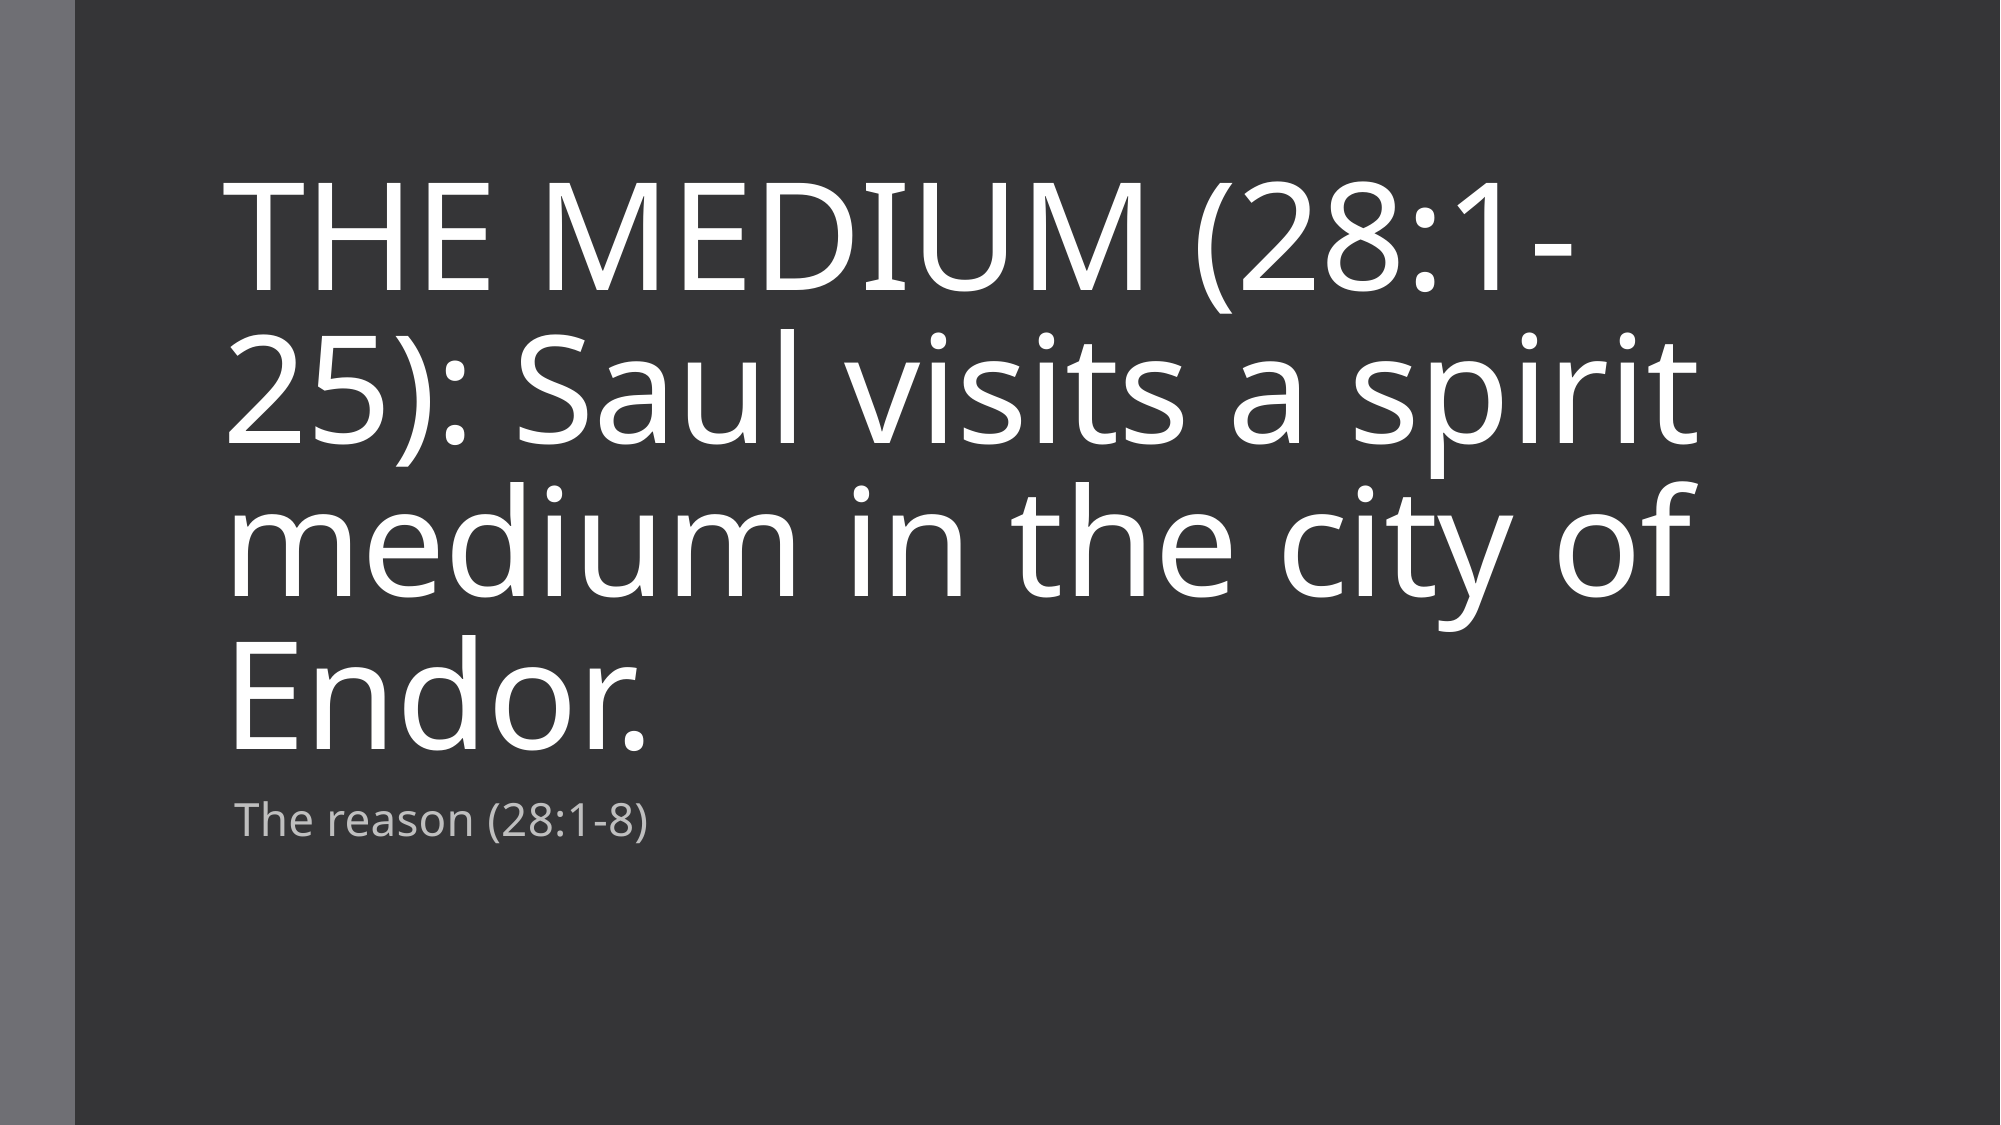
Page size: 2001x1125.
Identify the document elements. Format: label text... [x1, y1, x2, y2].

title THE MEDIUM (28:1-25): Saul visits a spirit medium in the city of Endor. [206, 124, 1752, 787]
subtitle The reason (28:1-8) [206, 787, 1752, 1066]
